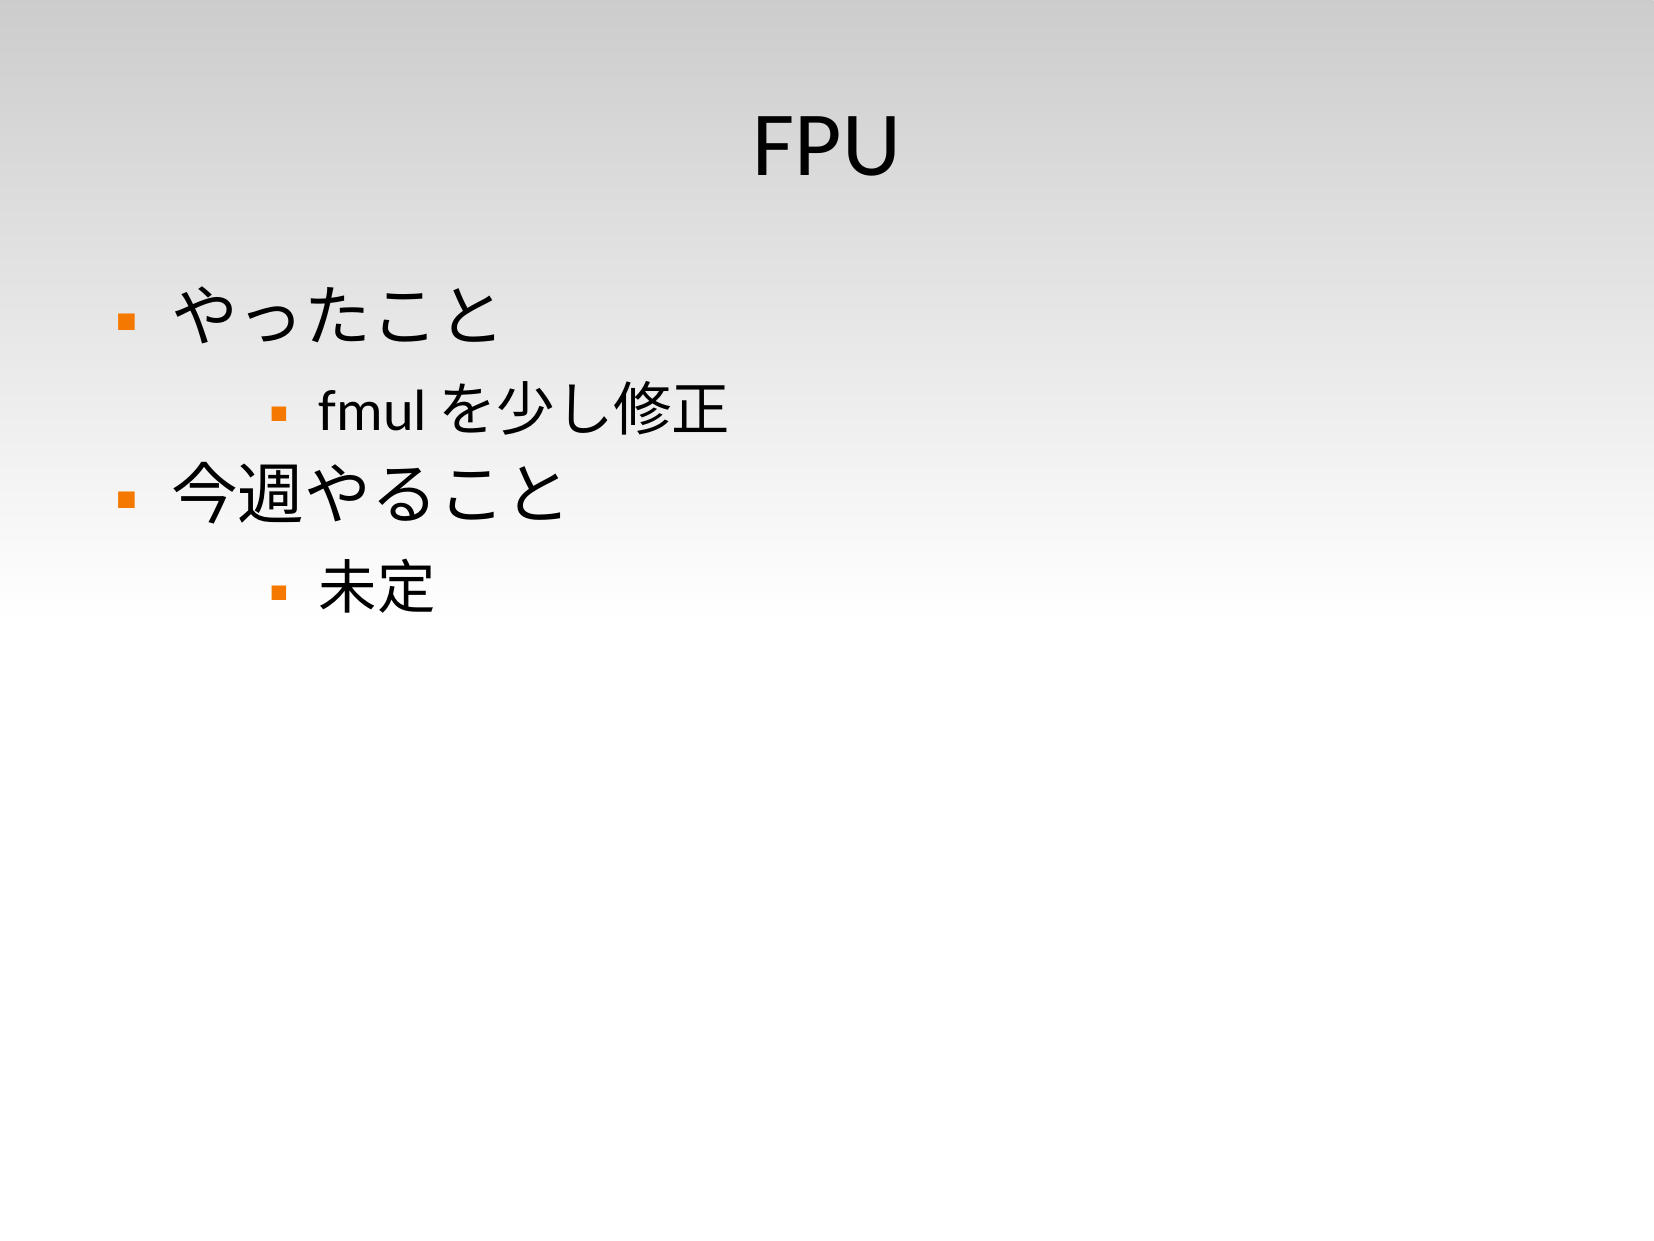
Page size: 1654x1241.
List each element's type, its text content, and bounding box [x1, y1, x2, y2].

title FPU [82, 49, 1571, 257]
list やったこと fmulを少し修正 今週やること 未定 [82, 290, 1571, 1109]
